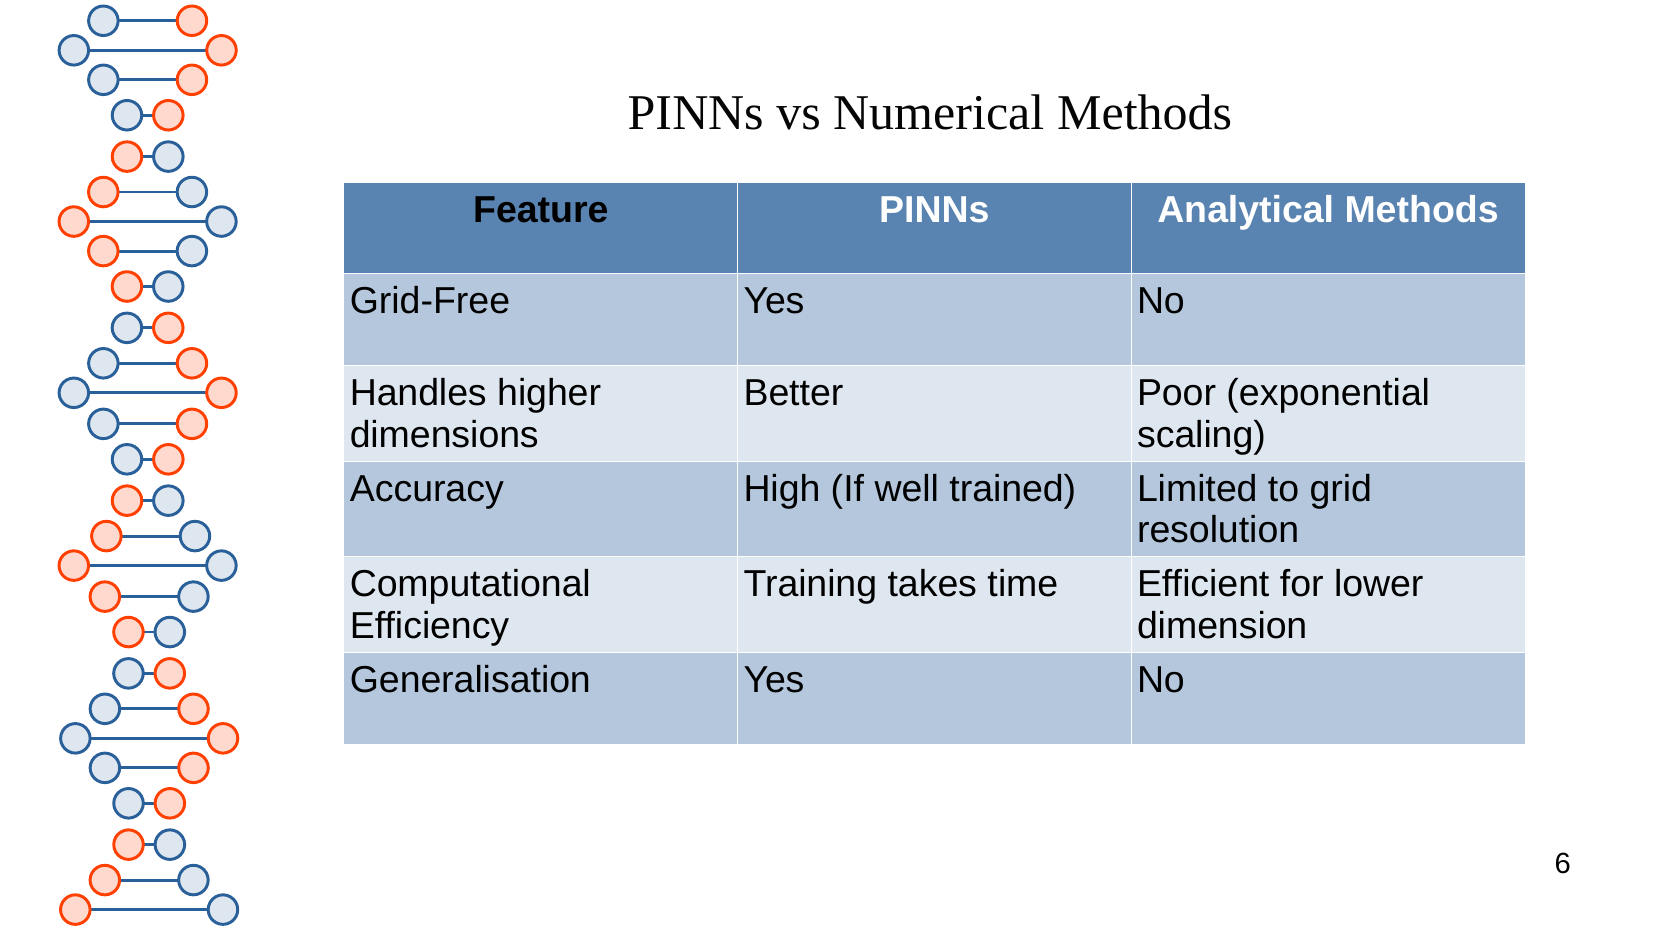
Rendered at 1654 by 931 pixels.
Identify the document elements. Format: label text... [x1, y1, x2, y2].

table_cell Training takes time [738, 557, 1131, 652]
table_cell Better [738, 366, 1131, 461]
table_header Feature [344, 183, 737, 273]
table_header PINNs [738, 183, 1131, 273]
table_cell Grid-Free [344, 274, 737, 365]
table_cell Yes [738, 653, 1131, 744]
table_cell Yes [738, 274, 1131, 365]
table_cell Accuracy [344, 462, 737, 556]
table_cell Computational Efficiency [344, 557, 737, 652]
table_cell Poor (exponential scaling) [1132, 366, 1525, 461]
table_header Analytical Methods [1132, 183, 1525, 273]
table_cell Handles higher dimensions [344, 366, 737, 461]
table_cell No [1132, 653, 1525, 744]
table_cell Limited to grid resolution [1132, 462, 1525, 556]
table_cell High (If well trained) [738, 462, 1131, 556]
table_cell No [1132, 274, 1525, 365]
title PINNs vs Numerical Methods [265, 35, 1595, 189]
table_cell Efficient for lower dimension [1132, 557, 1525, 652]
table_cell Generalisation [344, 653, 737, 744]
